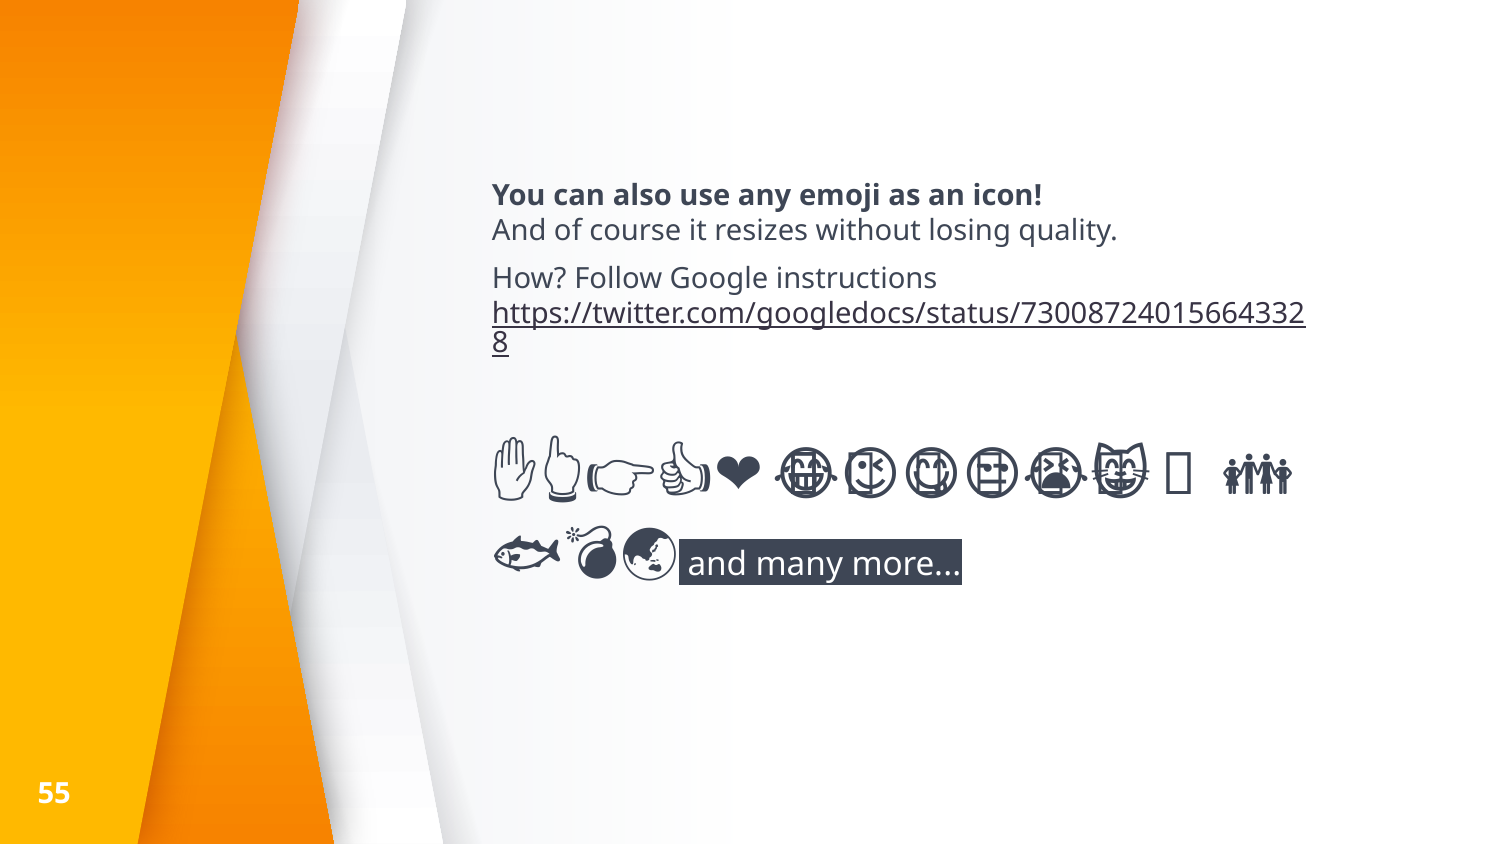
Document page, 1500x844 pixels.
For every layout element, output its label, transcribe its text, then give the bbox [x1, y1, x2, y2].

text_box ✋👆👉👍👤👦👧👨👩👪💃🏃💑❤😂😉😋😒😭👶😸🐟🍒🍔💣📌📖🔨🎃🎈🎨🏈🏰🌏🔌🔑 and many more... [491, 425, 1322, 683]
text_box <número> [37, 773, 98, 816]
text_box You can also use any emoji as an icon! And of course it resizes without losing quality. How? Follow Google instructions https://twitter.com/googledocs/status/730087240156643328 [491, 176, 1322, 366]
